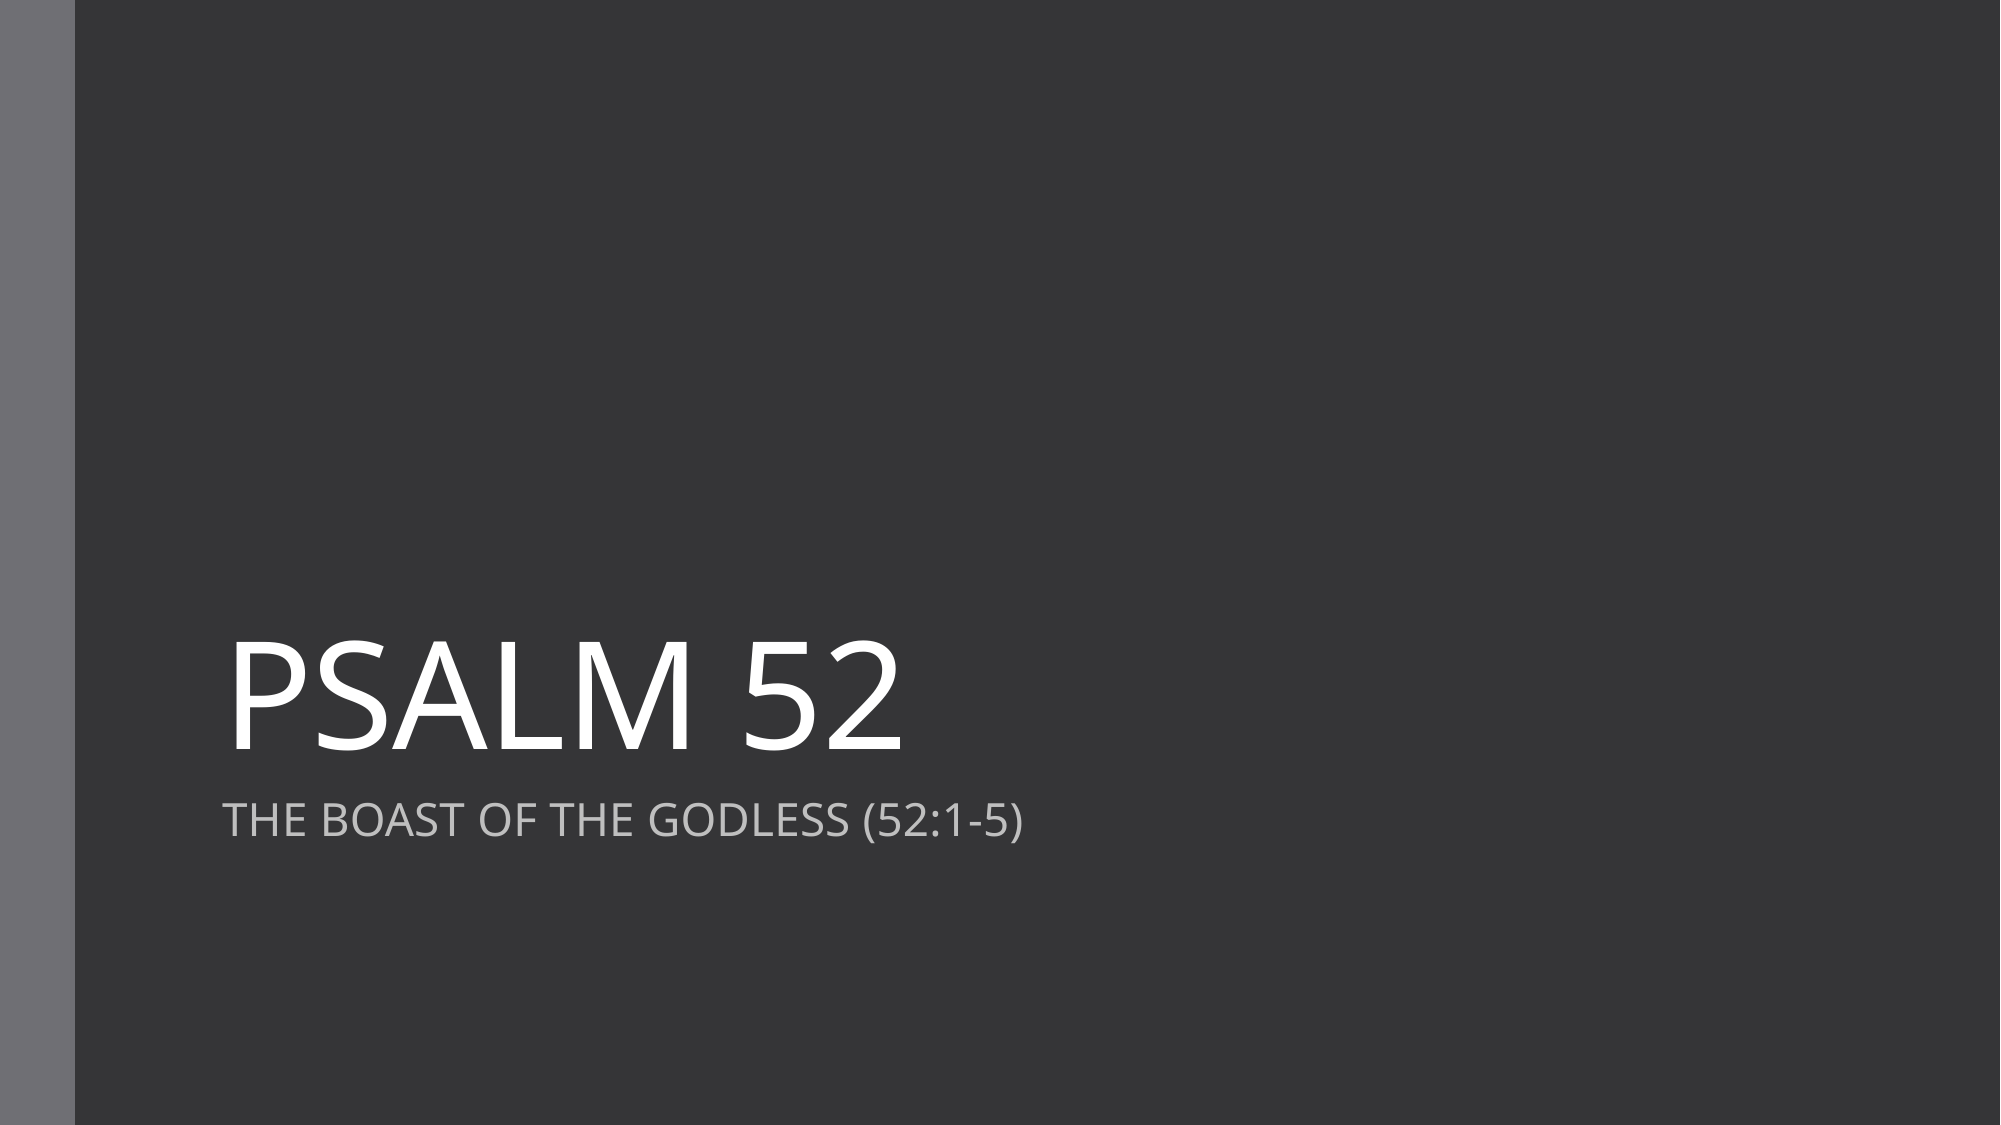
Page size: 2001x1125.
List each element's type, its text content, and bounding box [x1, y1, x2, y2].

subtitle THE BOAST OF THE GODLESS (52:1-5) [206, 787, 1752, 1066]
title PSALM 52 [206, 124, 1752, 787]
